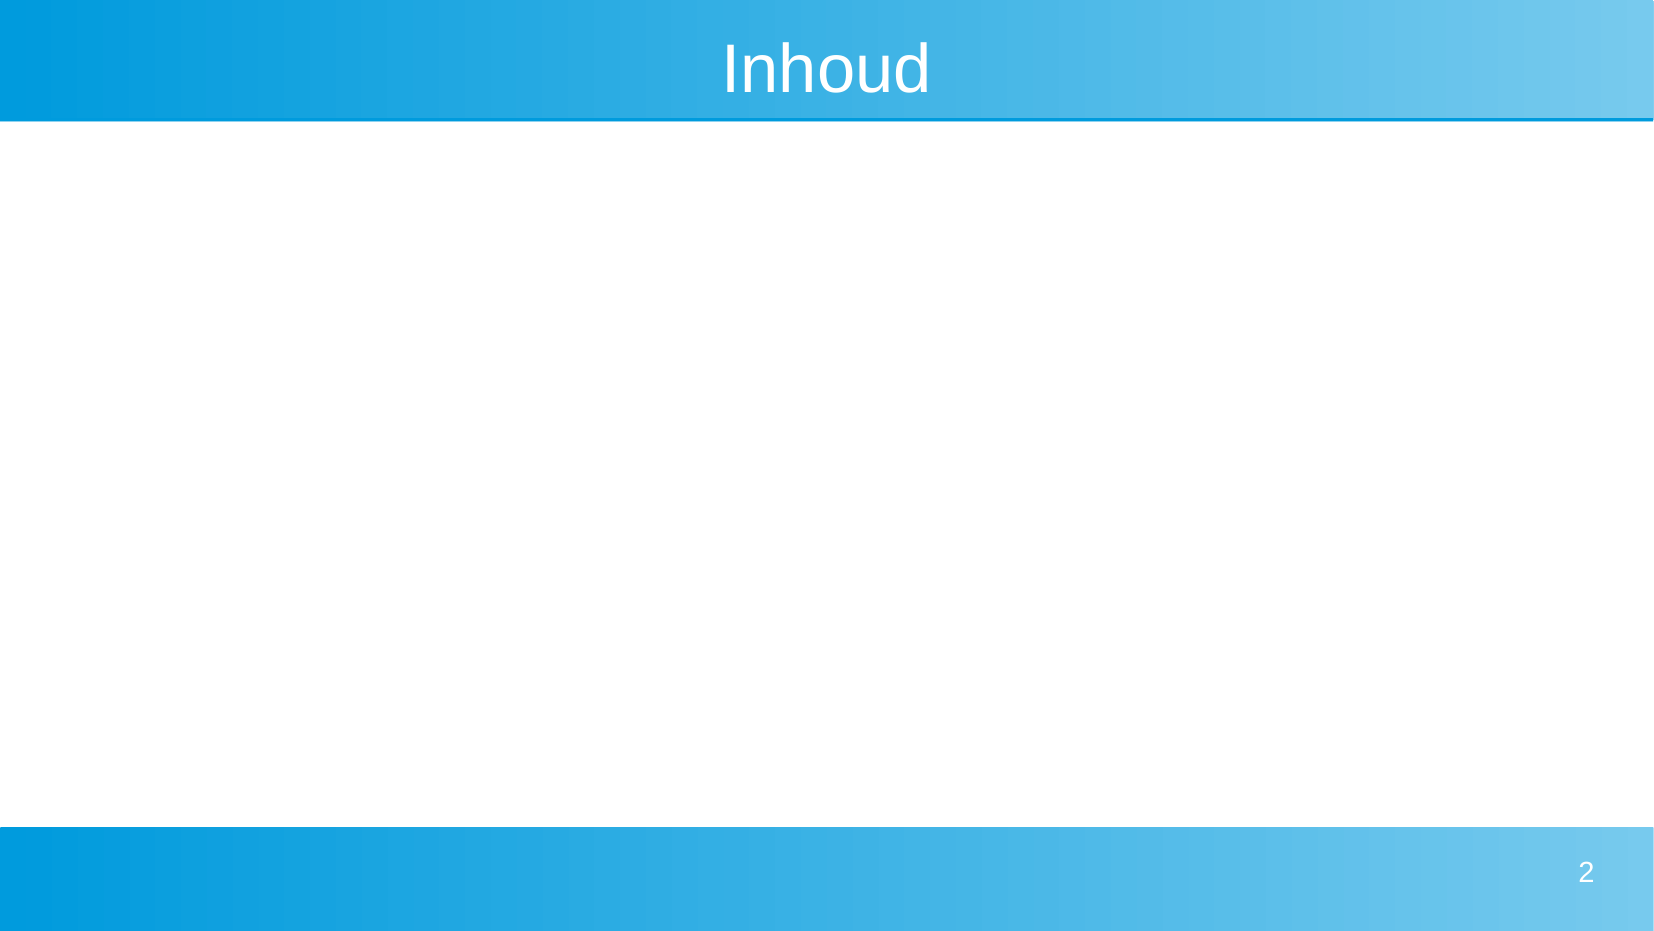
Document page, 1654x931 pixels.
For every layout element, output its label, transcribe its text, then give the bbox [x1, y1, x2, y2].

title Inhoud [59, 29, 1595, 108]
